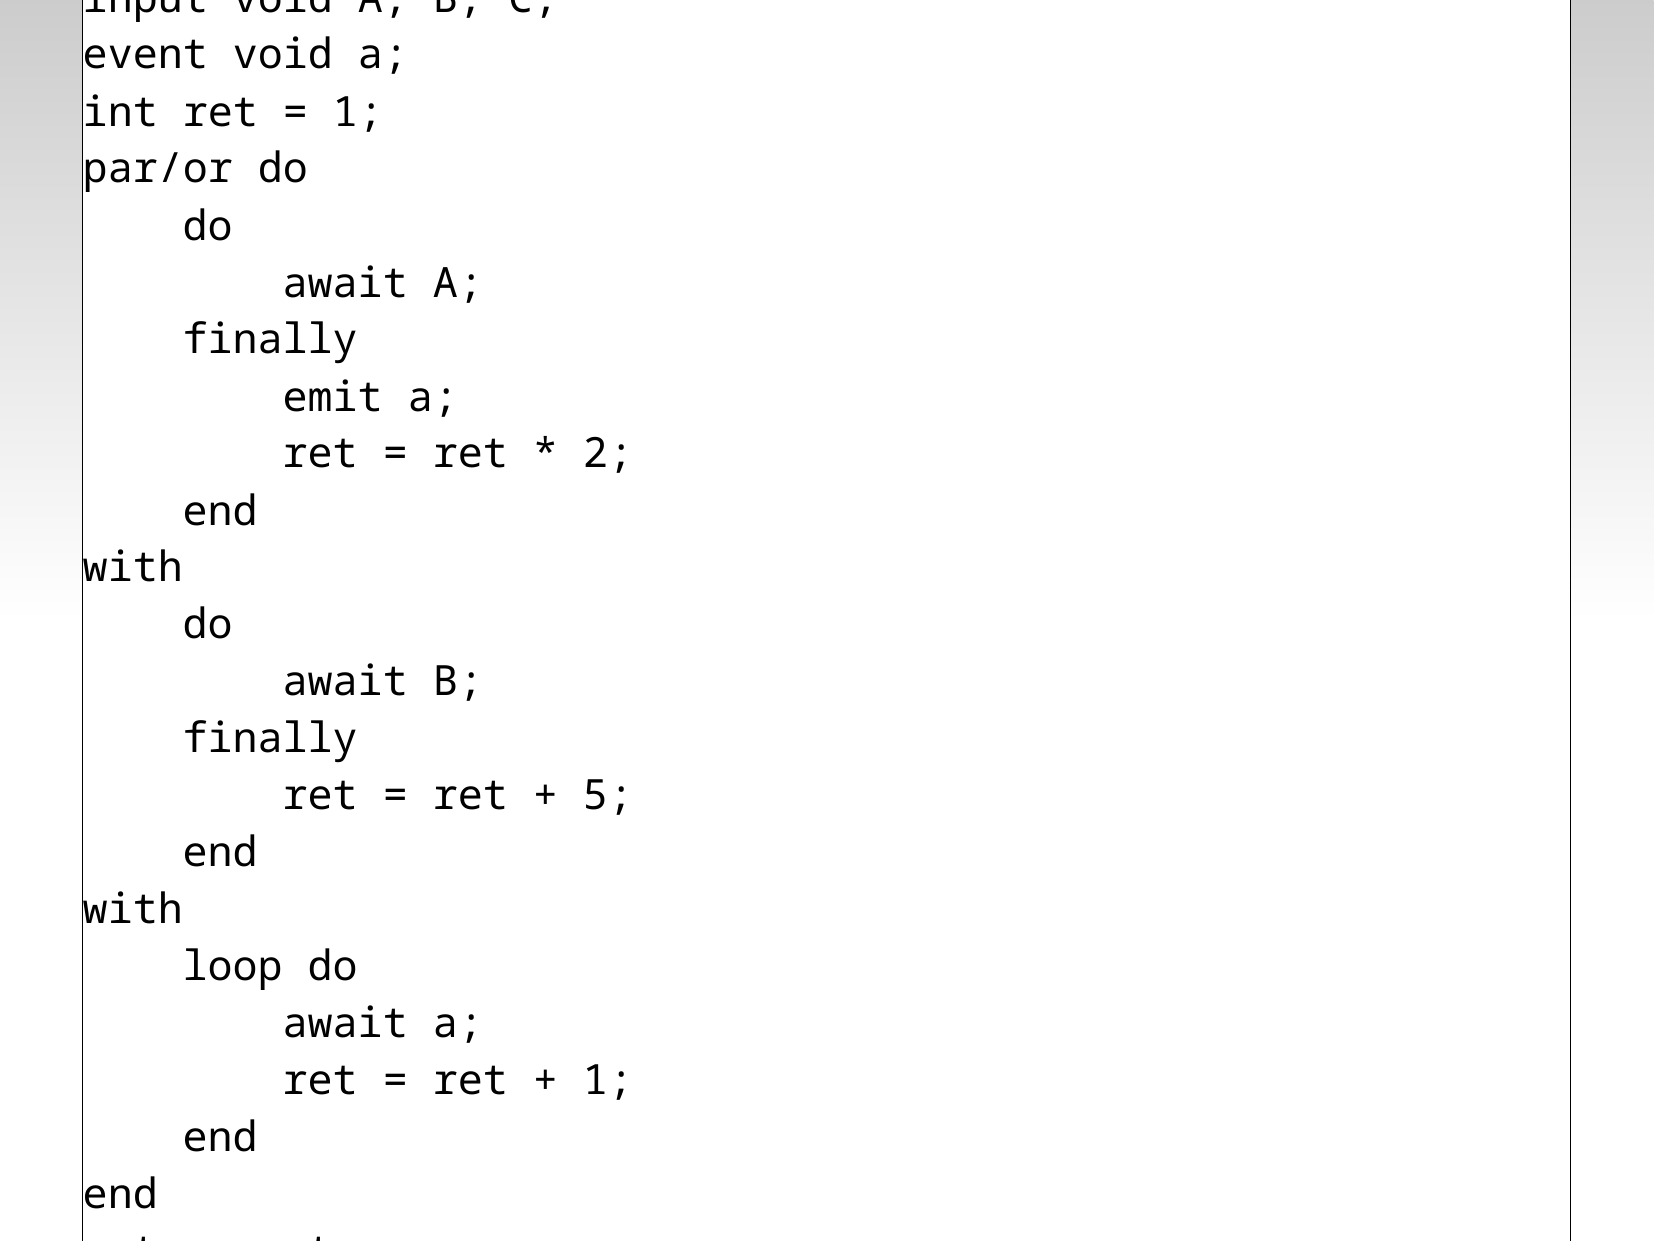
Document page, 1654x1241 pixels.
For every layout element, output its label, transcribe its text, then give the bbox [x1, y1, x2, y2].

subtitle Test { [[ input void A, B, C; event void a; int ret = 1; par/or do do await A; finally emit a; ret = ret * 2; end with do await B; finally ret = ret + 5; end with loop do await a; ret = ret + 1; end end return ret; ]], [82, 15, 1571, 1230]
